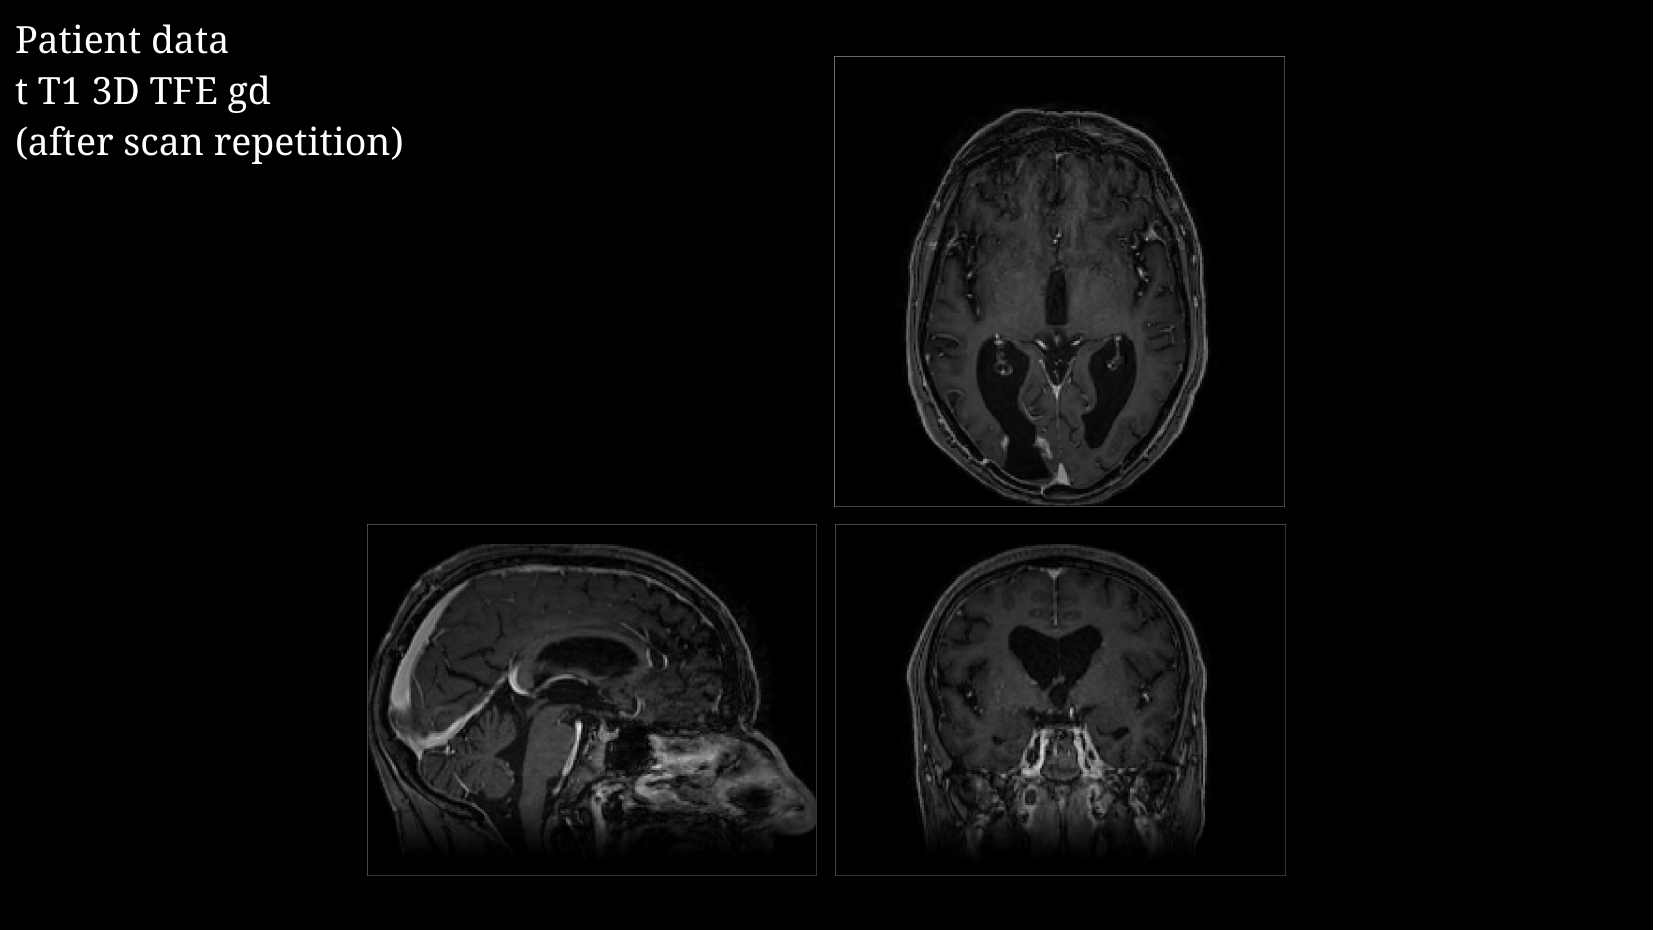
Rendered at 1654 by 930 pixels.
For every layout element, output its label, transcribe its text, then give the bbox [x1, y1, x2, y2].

picture [834, 56, 1285, 507]
picture [367, 524, 817, 876]
title Patient data t T1 3D TFE gd (after scan repetition) [15, 4, 713, 176]
picture [835, 524, 1286, 876]
